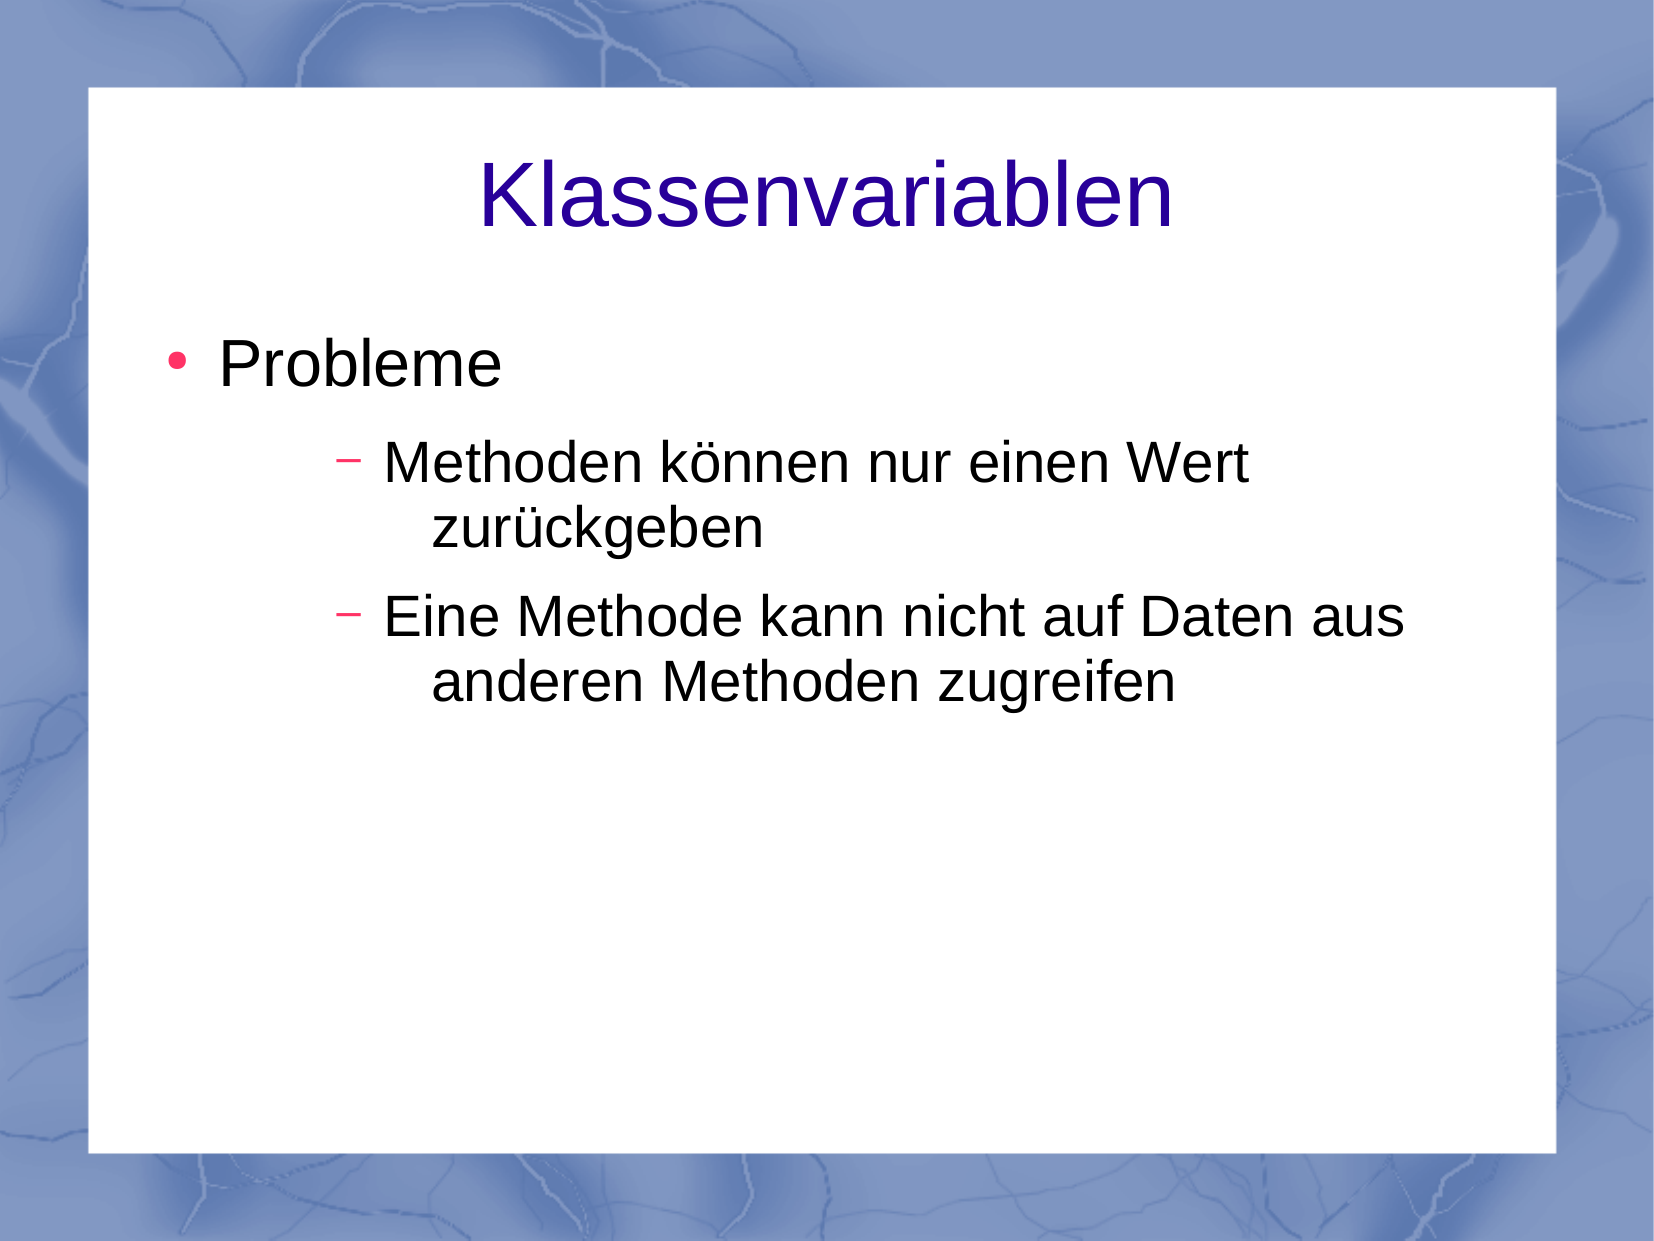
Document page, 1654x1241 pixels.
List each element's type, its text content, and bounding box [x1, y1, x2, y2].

picture [0, 0, 1654, 1241]
list Probleme Methoden können nur einen Wert zurückgeben Eine Methode kann nicht auf Daten aus anderen Methoden zugreifen [147, 325, 1506, 1010]
title Klassenvariablen [118, 90, 1536, 298]
